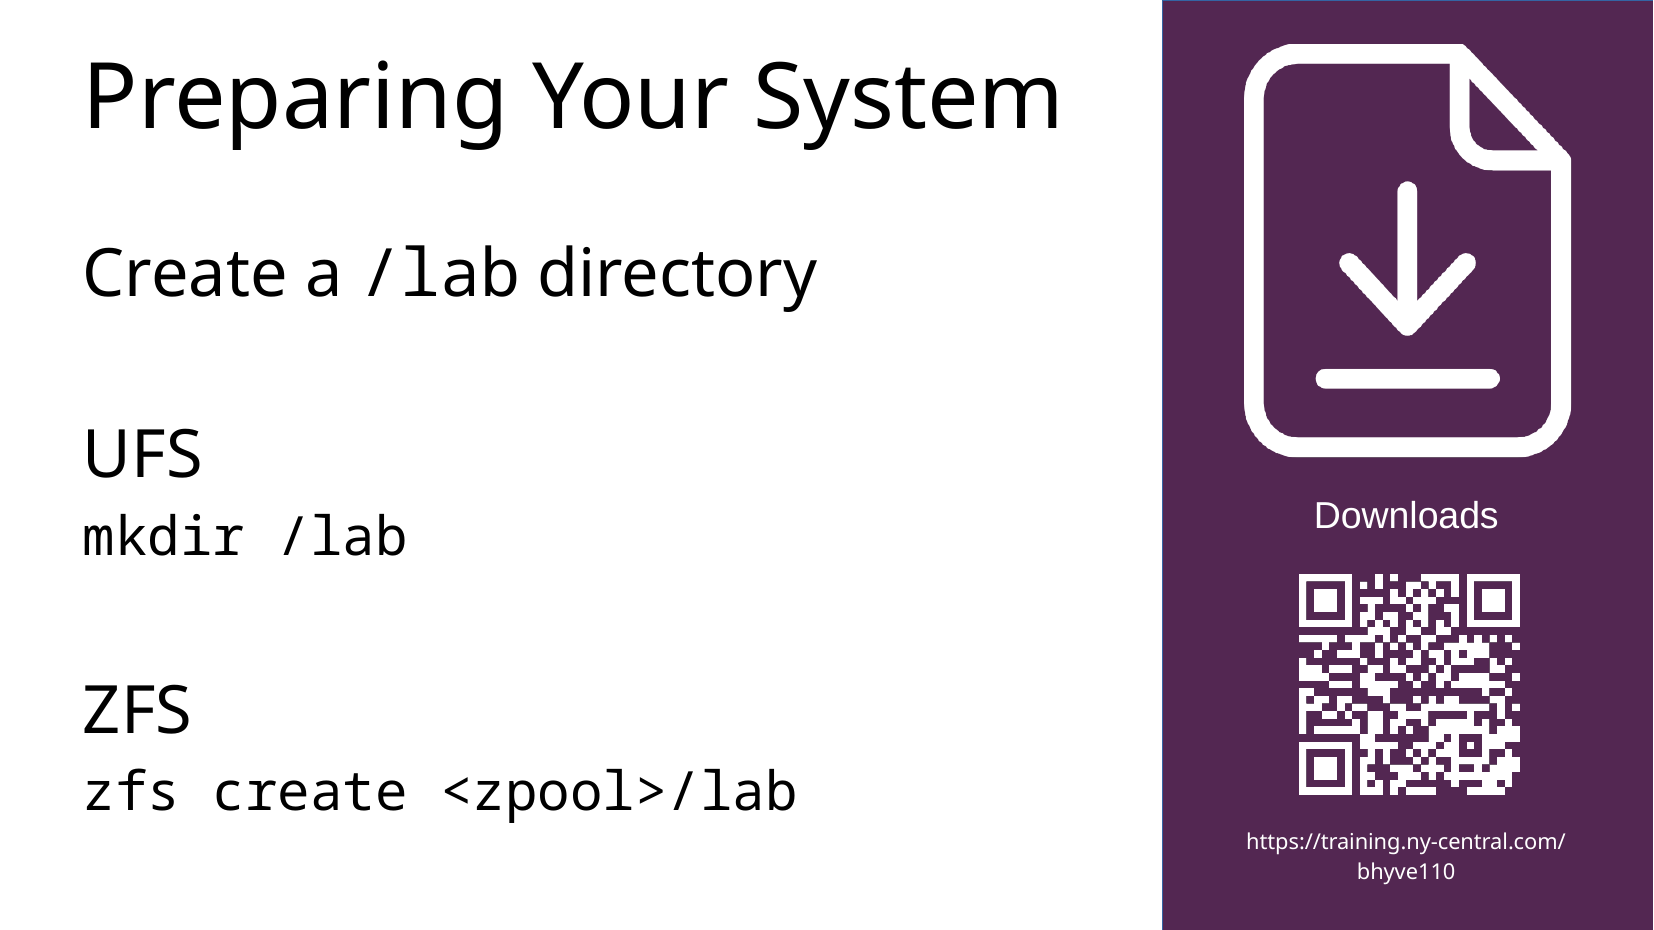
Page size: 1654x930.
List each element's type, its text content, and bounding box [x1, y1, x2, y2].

text_box Downloads [1237, 487, 1576, 638]
subtitle Create a /lab directory UFS mkdir /lab ZFS zfs create <zpool>/lab [82, 224, 1126, 825]
picture [1200, 44, 1613, 458]
title Preparing Your System [82, 37, 1571, 150]
text_box https://training.ny-central.com/bhyve110 [1200, 819, 1613, 930]
picture [1268, 543, 1550, 826]
text_box [1162, 0, 1653, 930]
